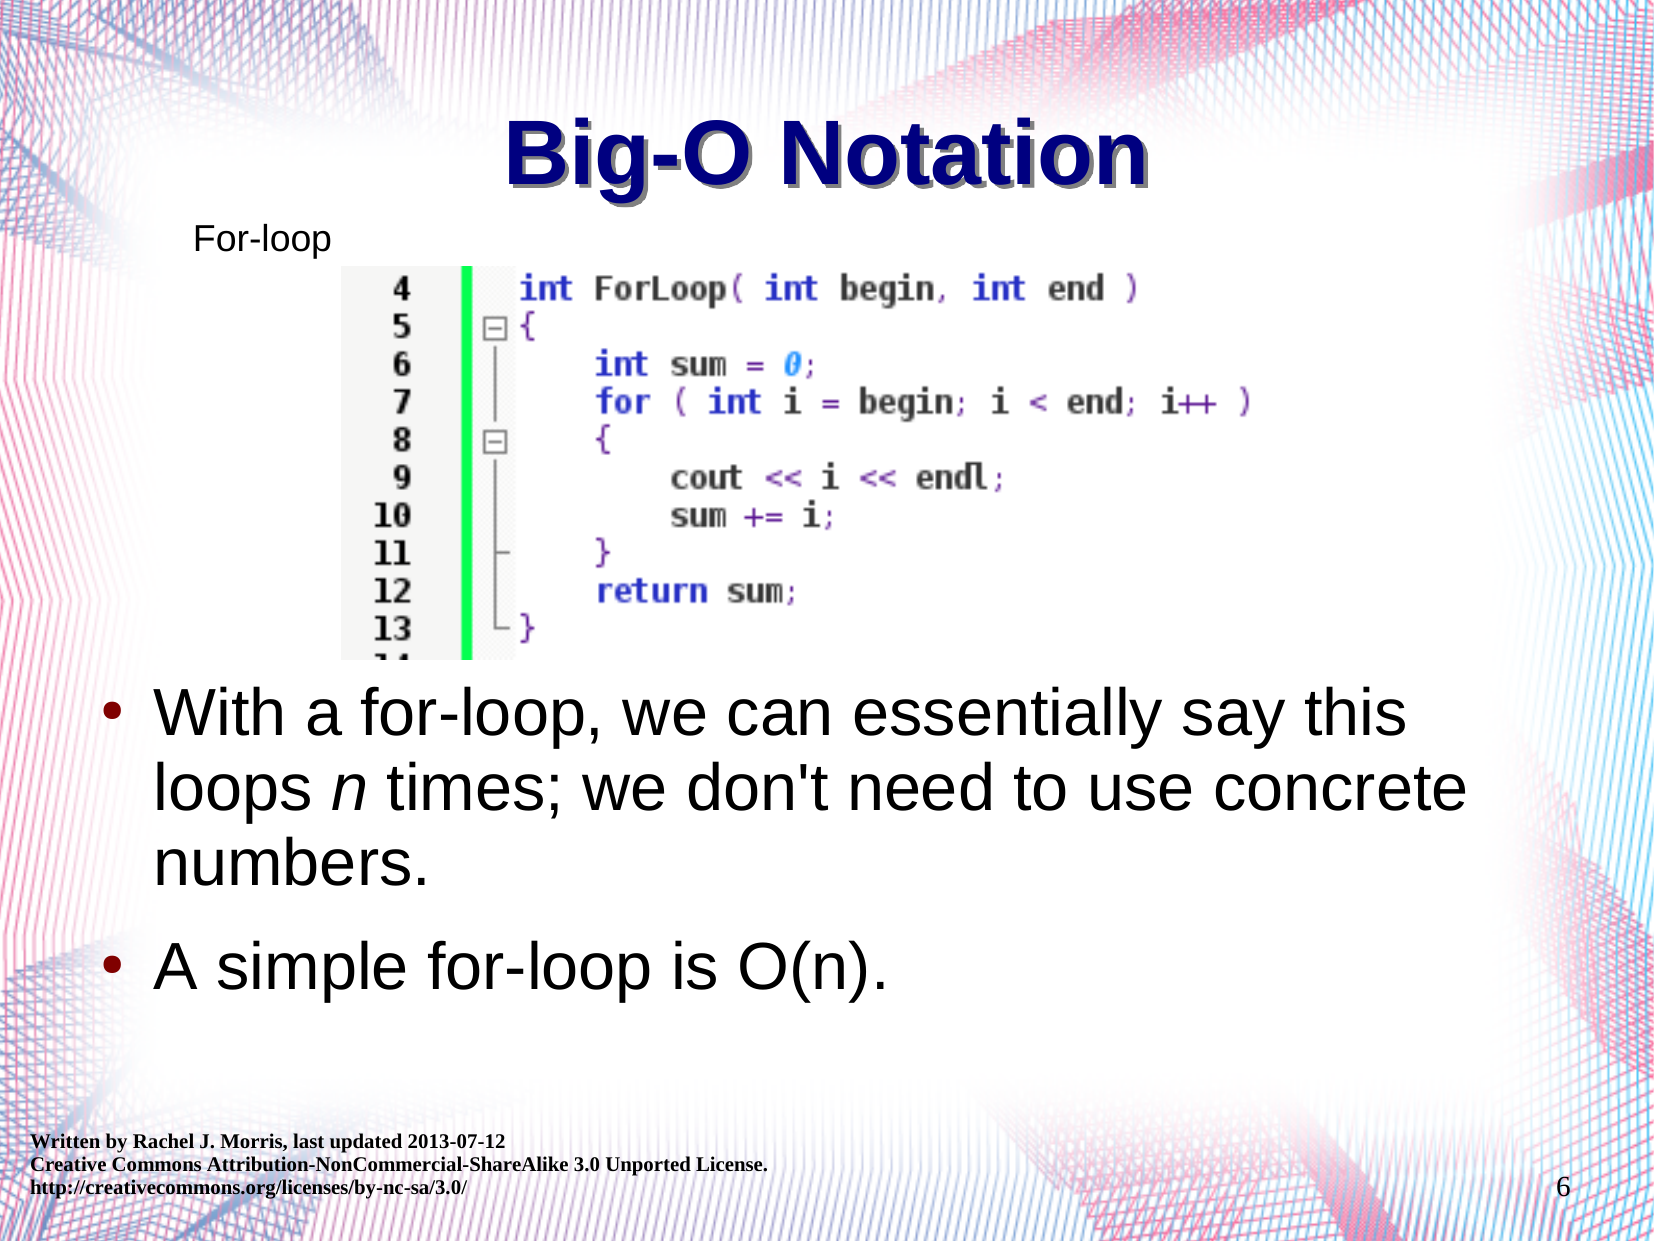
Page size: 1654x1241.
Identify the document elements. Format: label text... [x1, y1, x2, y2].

text_box For-loop [120, 210, 406, 267]
list With a for-loop, we can essentially say this loops n times; we don't need to use concrete numbers. A simple for-loop is O(n). [82, 675, 1571, 1010]
picture [0, 0, 1654, 1241]
title Big-O Notation [82, 49, 1571, 257]
